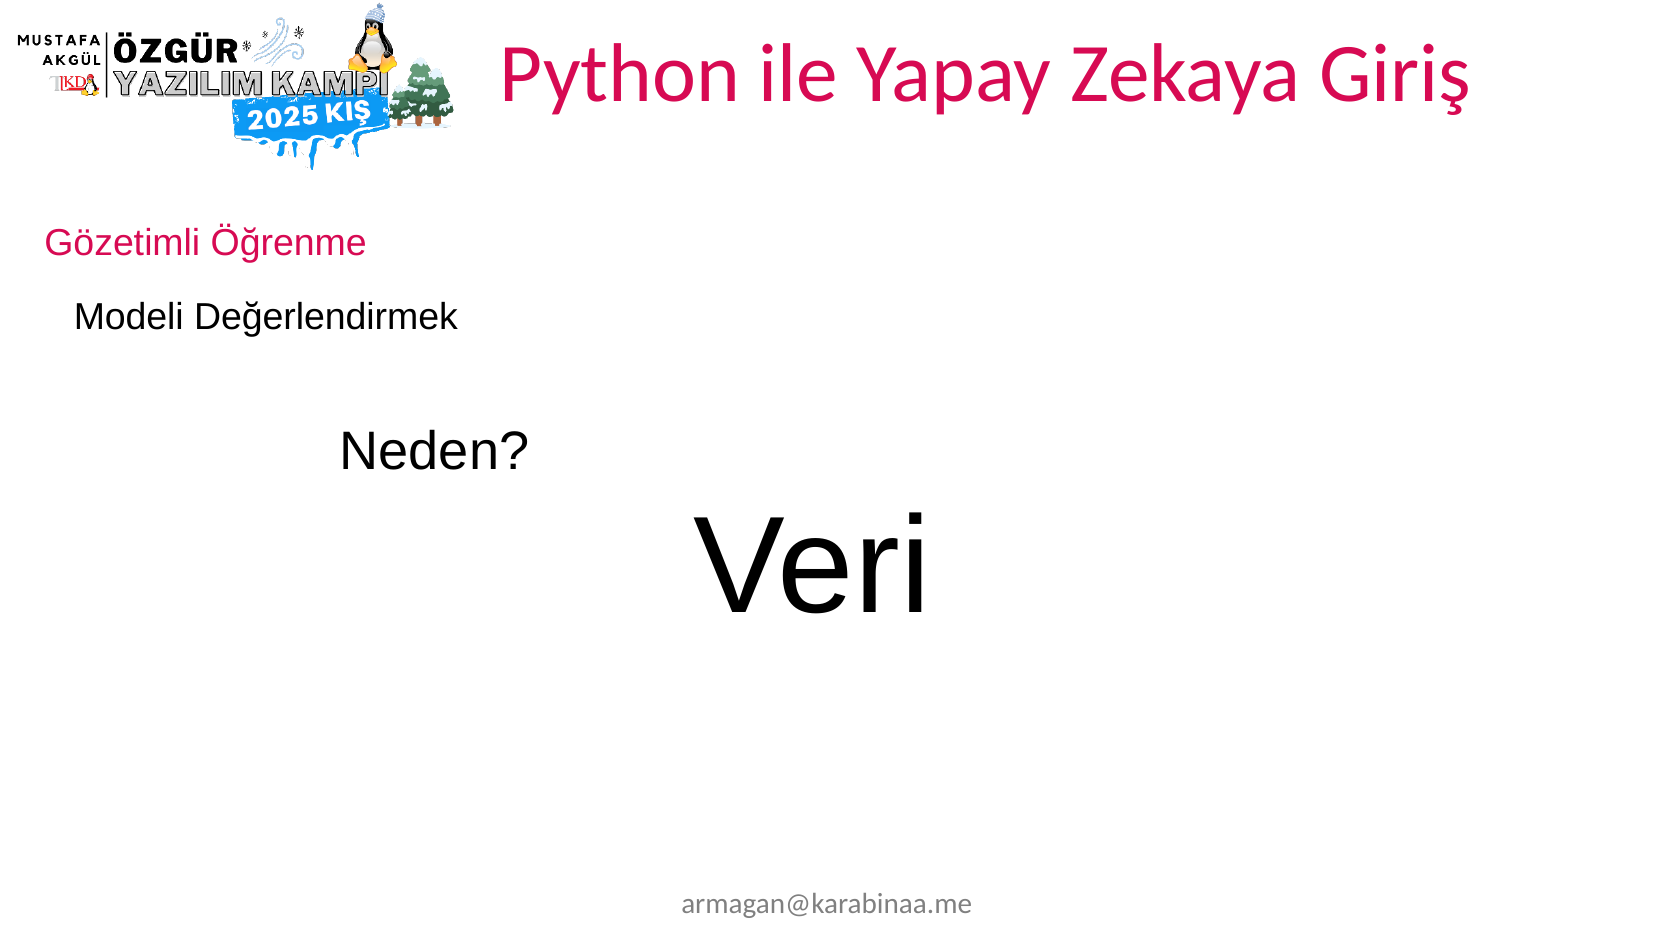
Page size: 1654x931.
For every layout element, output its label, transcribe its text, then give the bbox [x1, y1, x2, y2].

text_box Veri [679, 481, 1004, 650]
text_box Gözetimli Öğrenme [29, 213, 854, 271]
text_box Modeli Değerlendirmek [59, 288, 1241, 387]
picture [0, 0, 463, 177]
text_box Python ile Yapay Zekaya Giriş [484, 10, 1654, 126]
text_box armagan@karabinaa.me [0, 877, 1654, 928]
text_box Neden? [324, 413, 680, 489]
